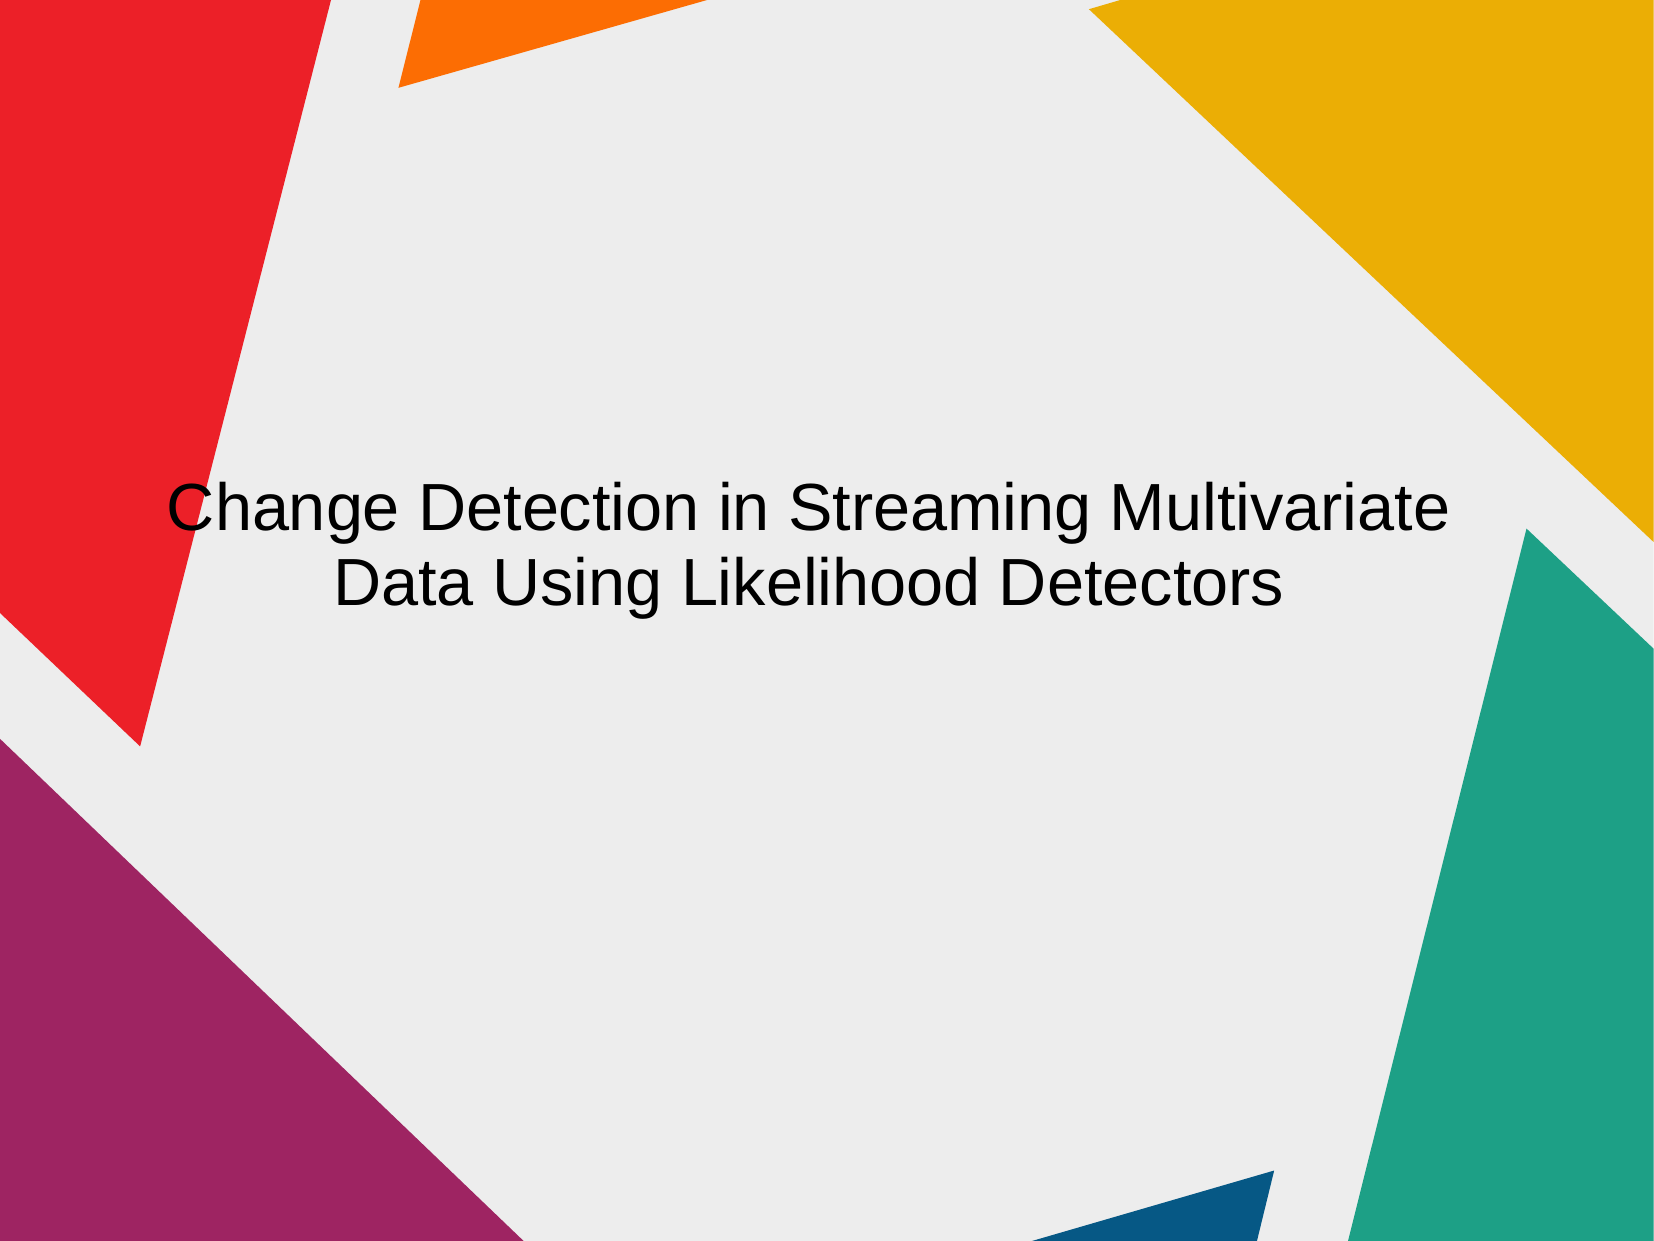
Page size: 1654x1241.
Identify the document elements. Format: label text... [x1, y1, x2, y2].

subtitle Change Detection in Streaming Multivariate Data Using Likelihood Detectors [141, 283, 1477, 807]
